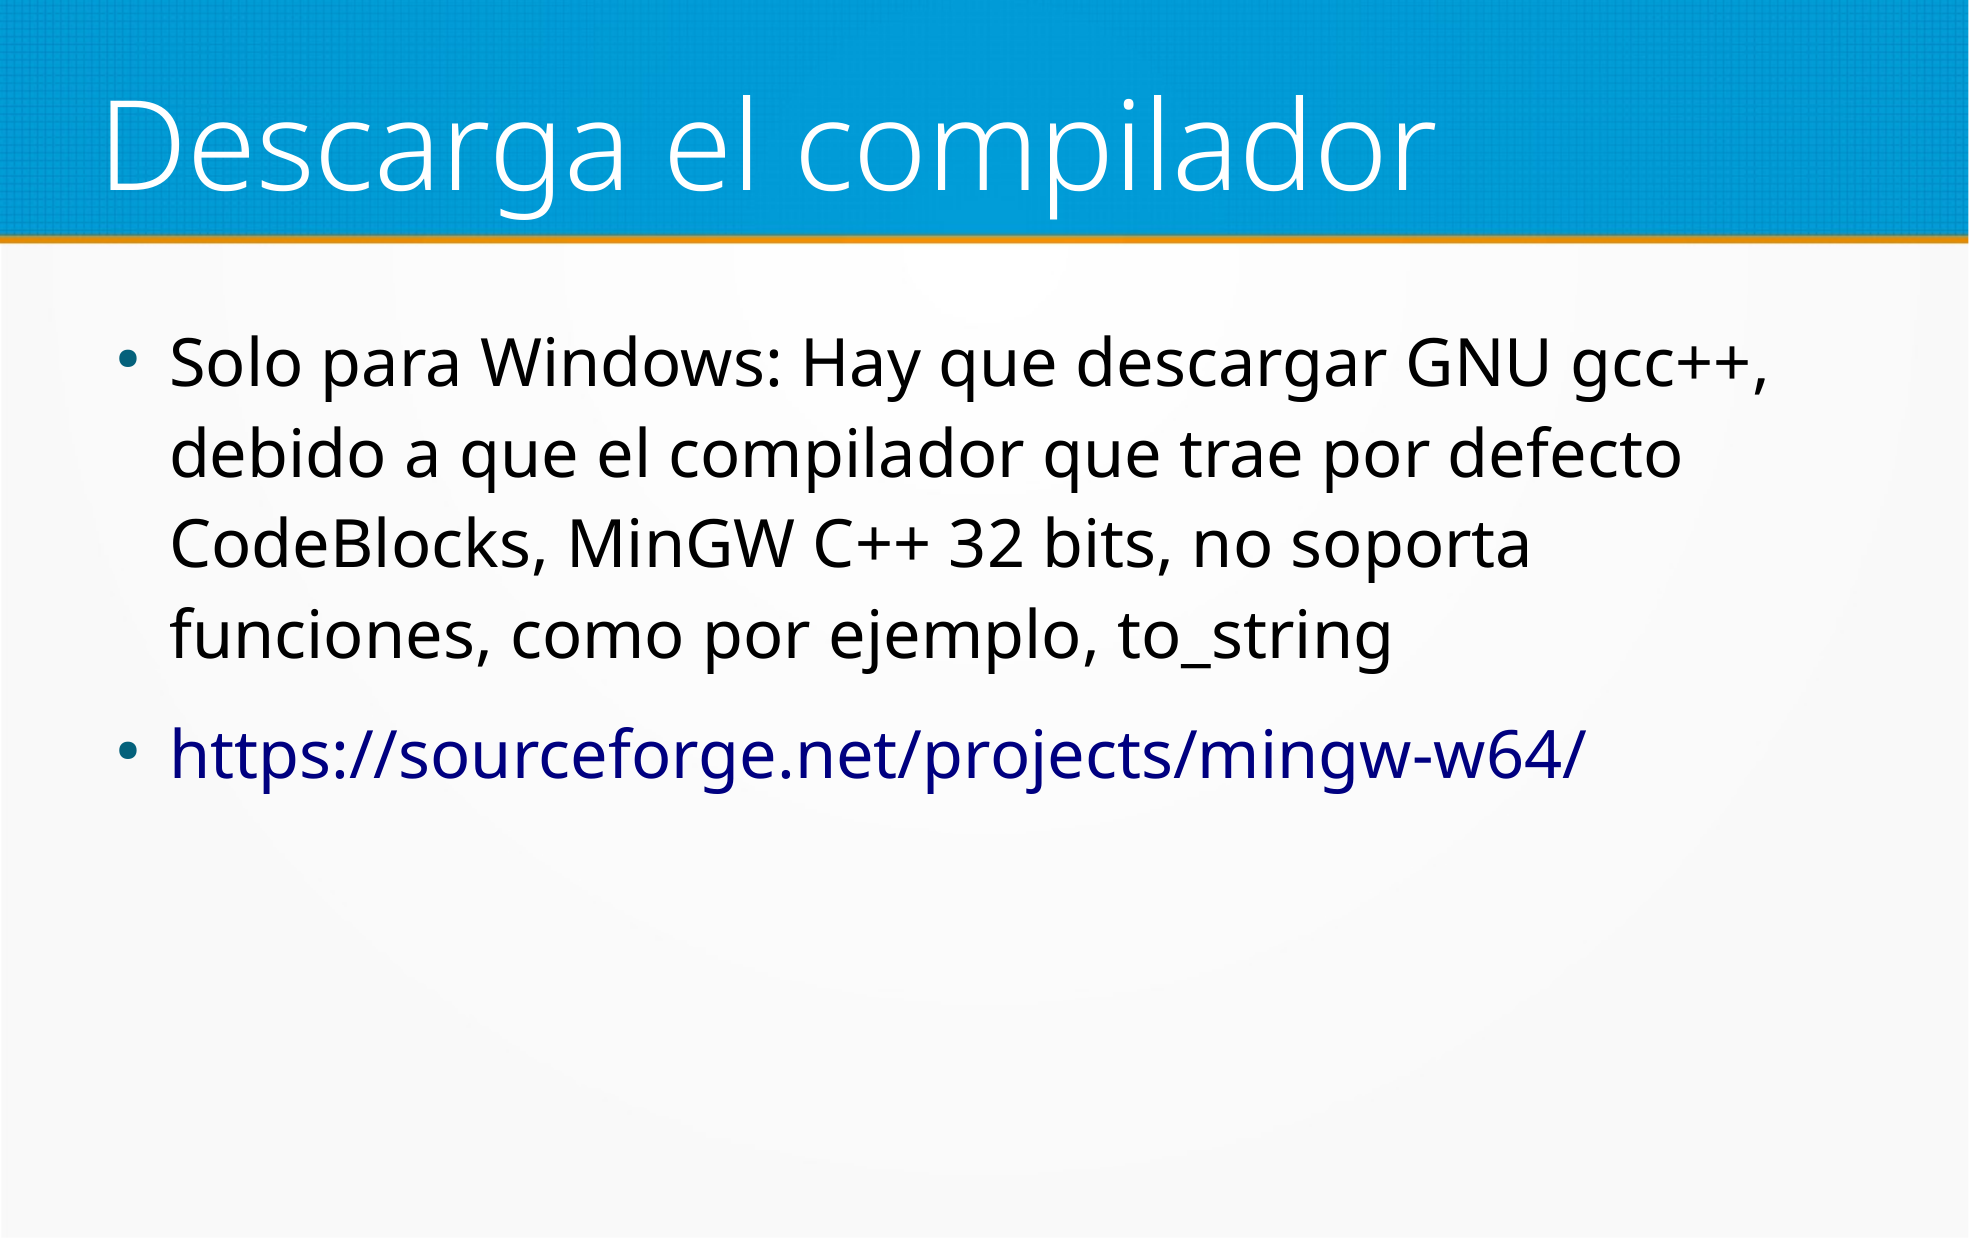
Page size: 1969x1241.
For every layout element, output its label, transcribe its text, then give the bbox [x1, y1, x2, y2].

picture [0, 233, 1969, 1241]
title Descarga el compilador [98, 19, 1870, 227]
list Solo para Windows: Hay que descargar GNU gcc++, debido a que el compilador que trae por defecto CodeBlocks, MinGW C++ 32 bits, no soporta funciones, como por ejemplo, to_string https://sourceforge.net/projects/mingw-w64/ [98, 315, 1861, 1081]
